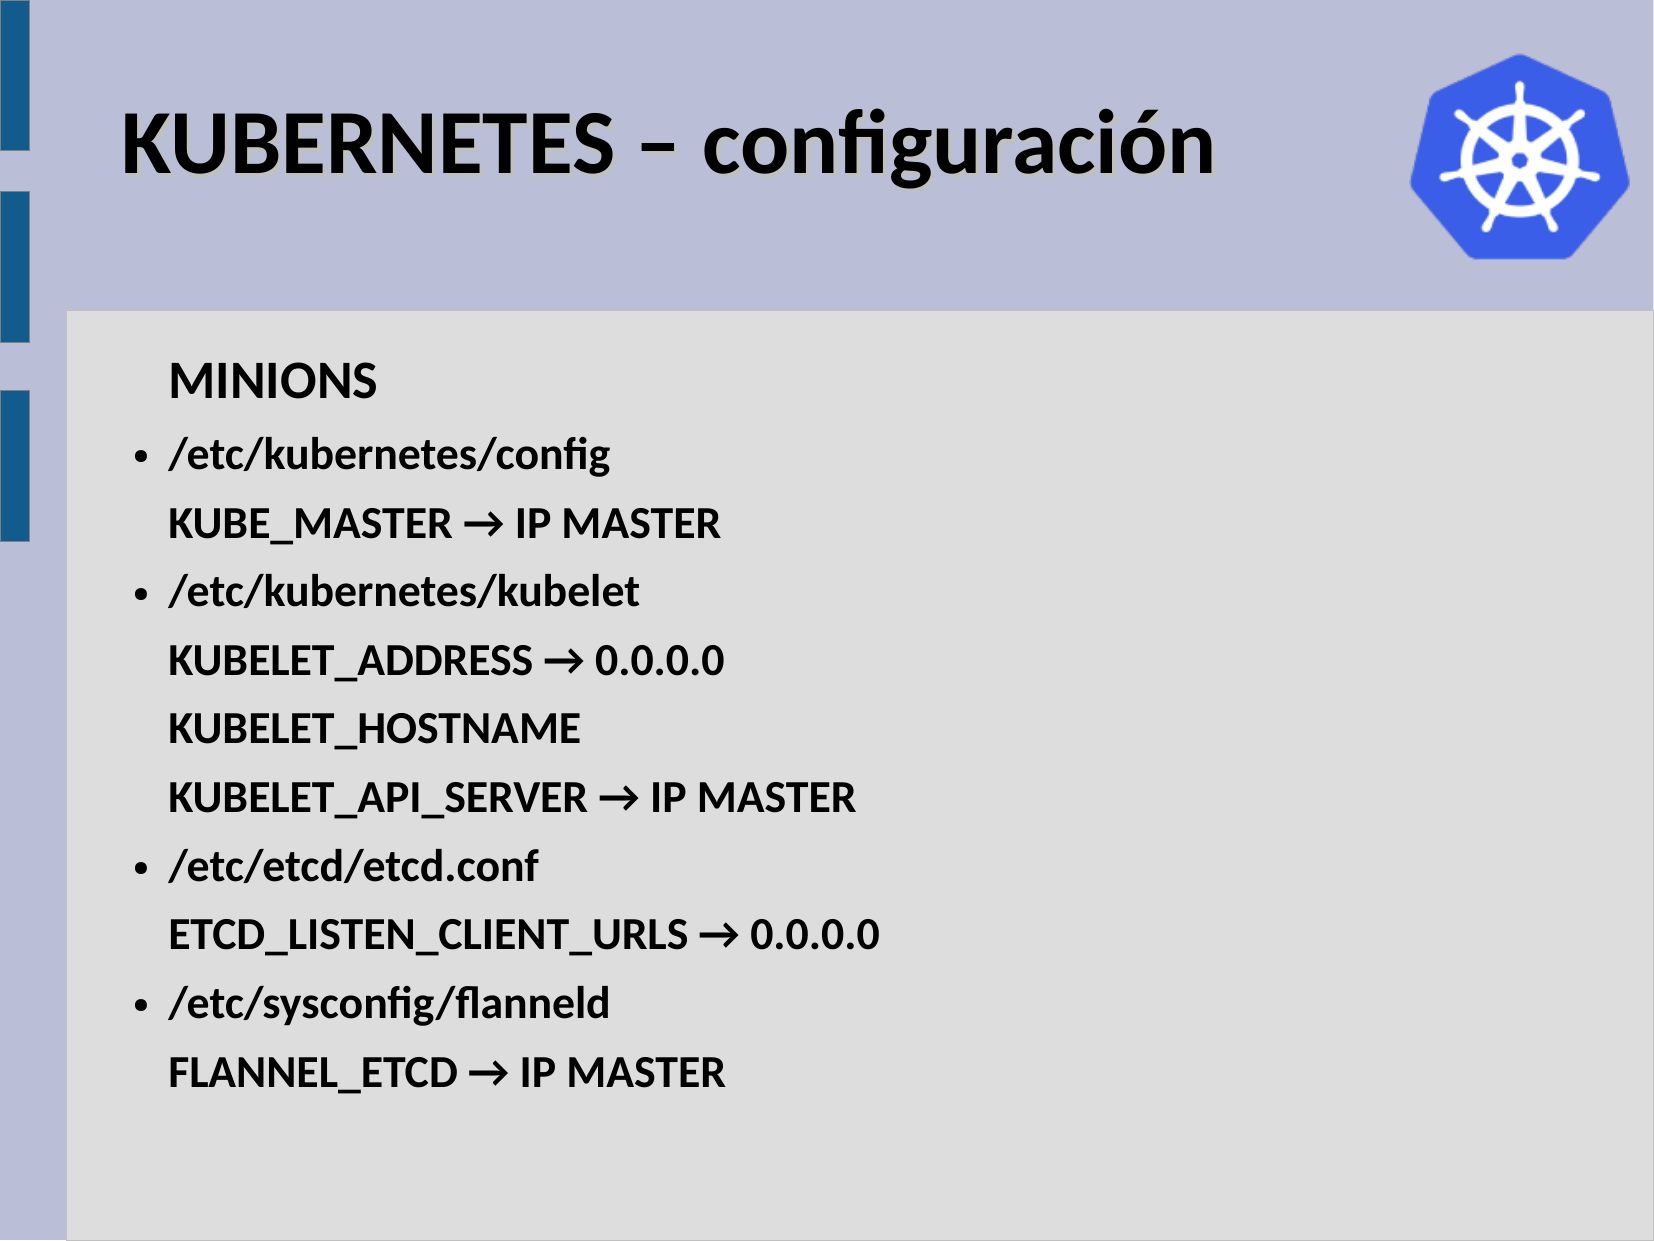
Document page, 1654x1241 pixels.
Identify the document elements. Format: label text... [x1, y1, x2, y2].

picture [1382, 47, 1654, 267]
text_box KUBERNETES – configuración [106, 97, 1382, 225]
text_box MINIONS /etc/kubernetes/config KUBE_MASTER → IP MASTER /etc/kubernetes/kubelet KUBELET_ADDRESS → 0.0.0.0 KUBELET_HOSTNAME KUBELET_API_SERVER → IP MASTER /etc/etcd/etcd.conf ETCD_LISTEN_CLIENT_URLS → 0.0.0.0 /etc/sysconfig/flanneld FLANNEL_ETCD → IP MASTER [118, 323, 1583, 1241]
